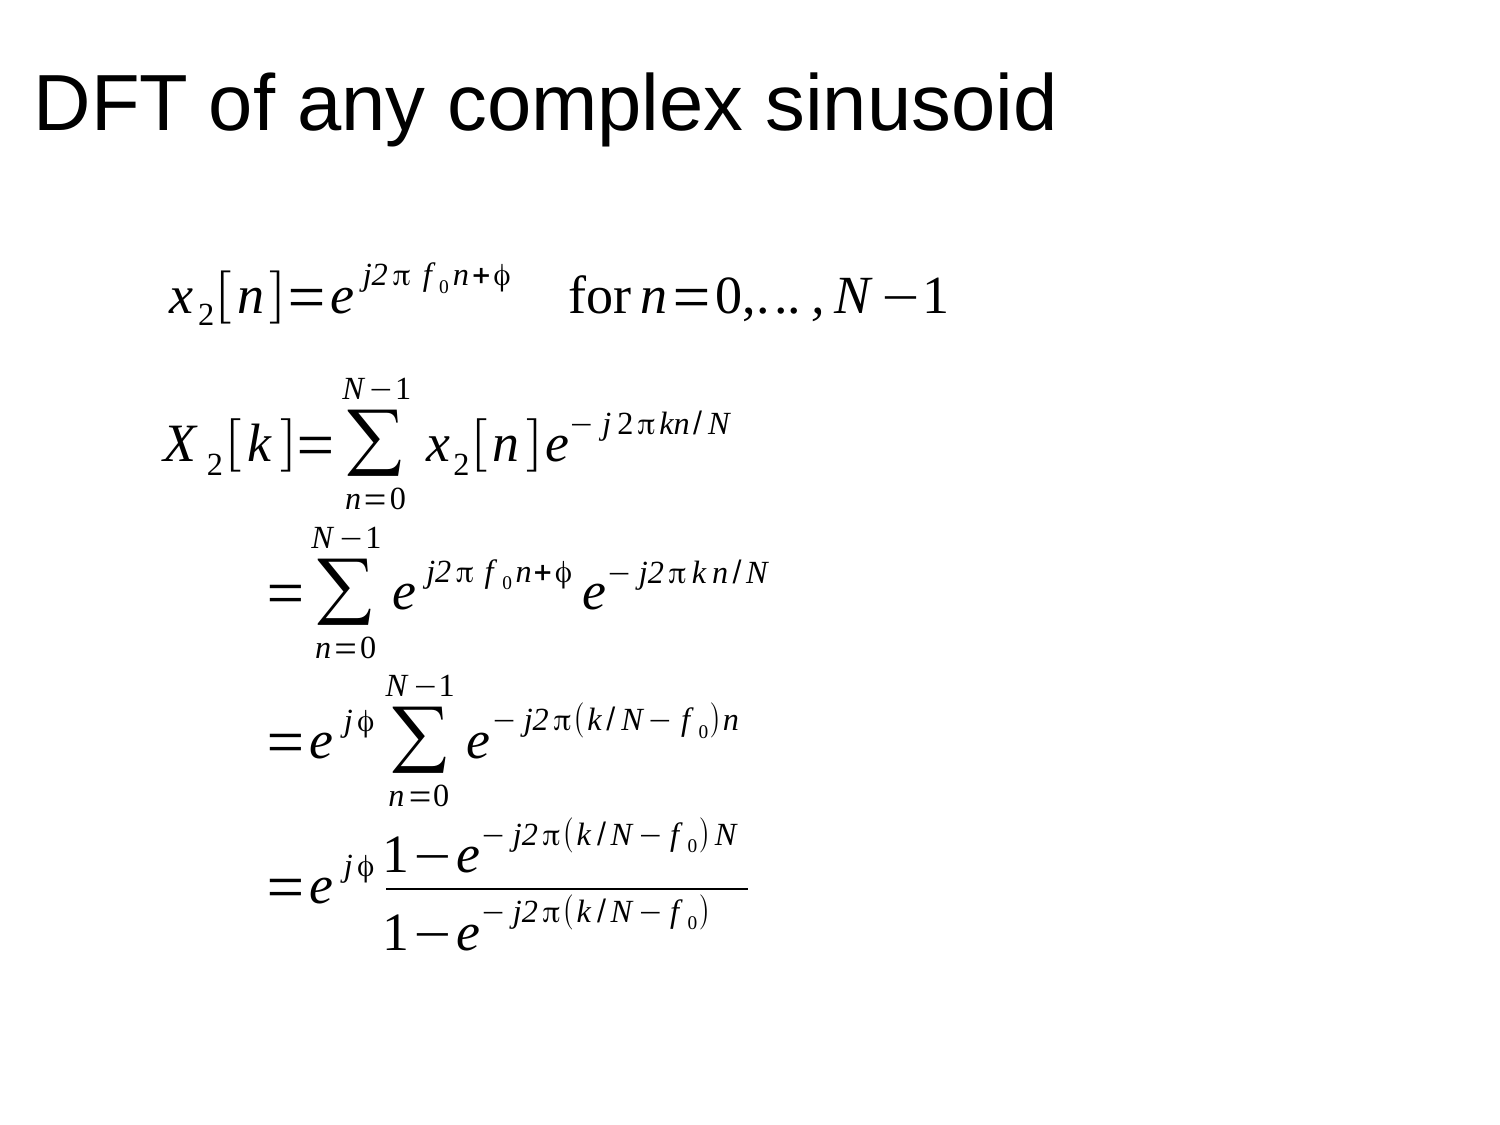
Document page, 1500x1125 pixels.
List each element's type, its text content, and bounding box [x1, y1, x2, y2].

chart [151, 370, 779, 963]
title DFT of any complex sinusoid [33, 9, 1384, 197]
chart [159, 256, 956, 333]
